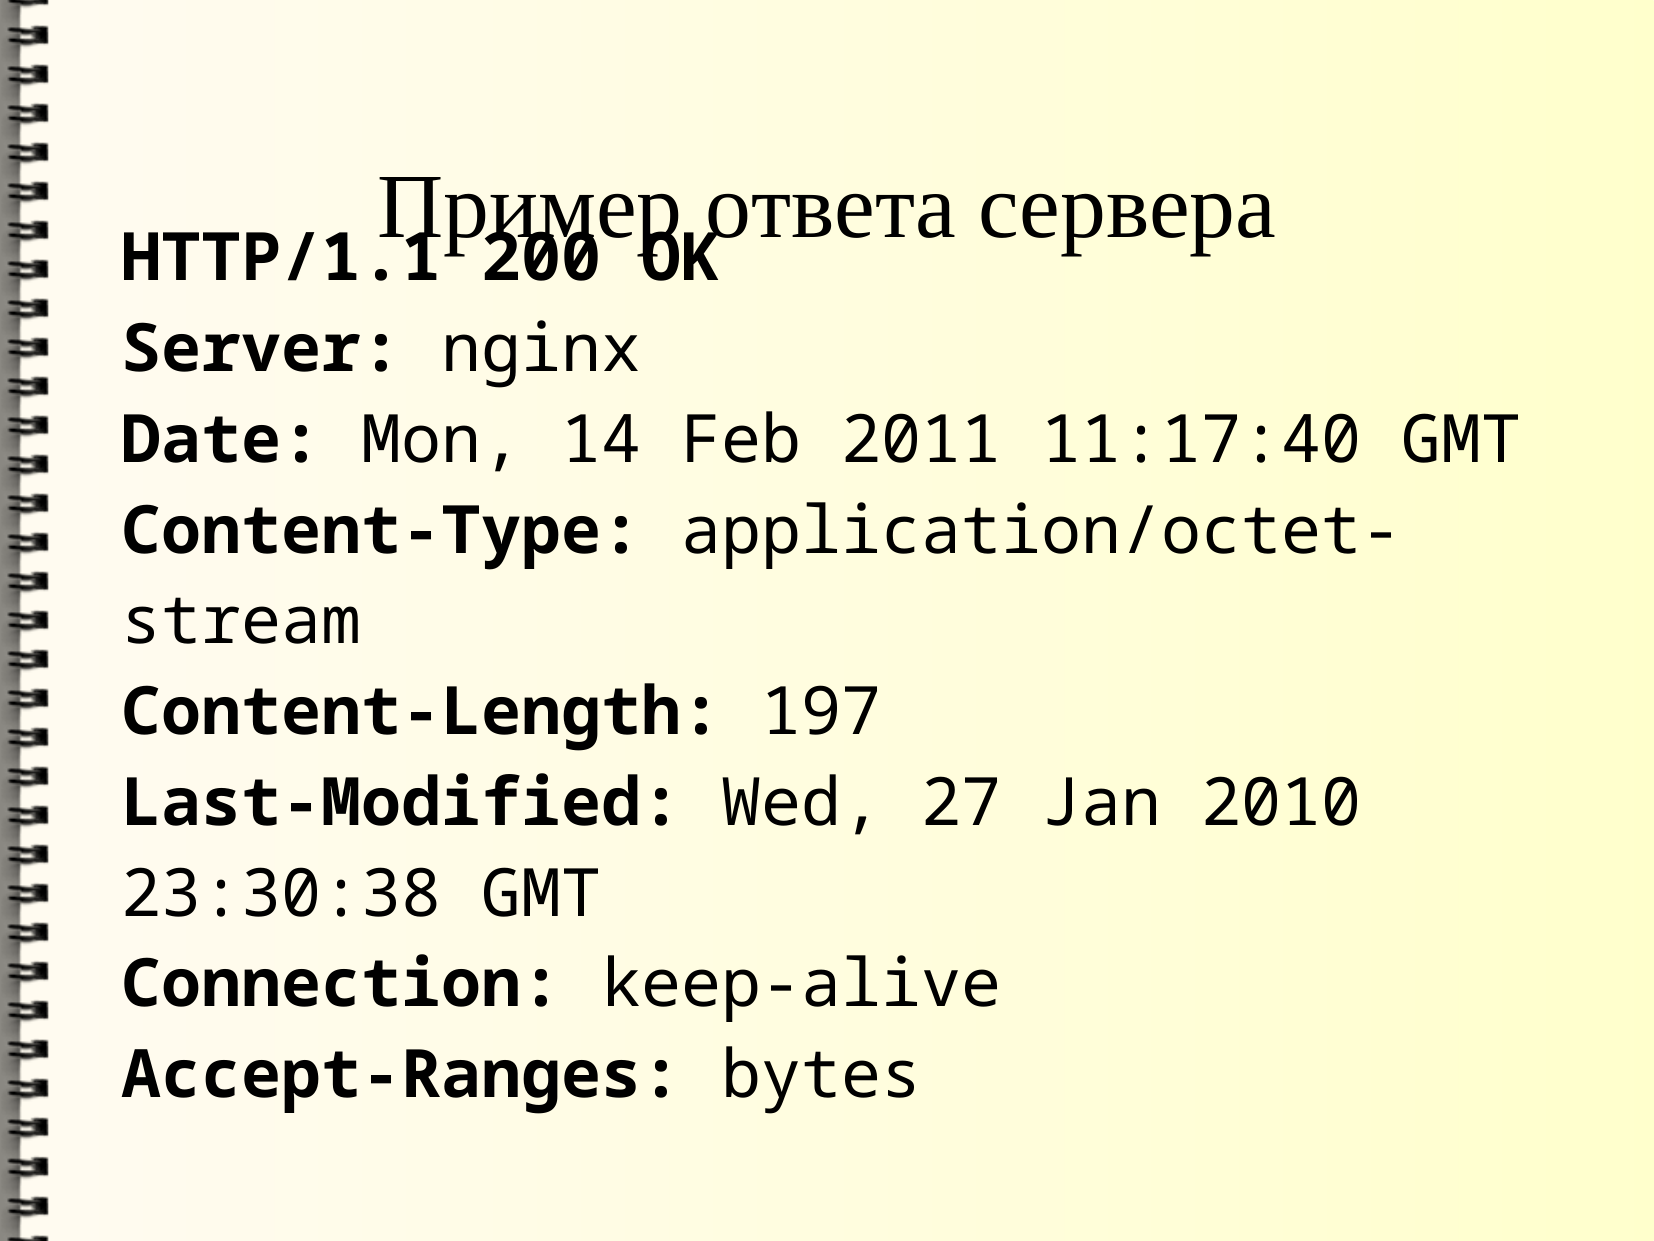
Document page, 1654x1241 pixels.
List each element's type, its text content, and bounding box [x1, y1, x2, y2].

picture [0, 0, 1654, 1241]
subtitle HTTP/1.1 200 OK Server: nginx Date: Mon, 14 Feb 2011 11:17:40 GMT Content-Type: application/octet-stream Content-Length: 197 Last-Modified: Wed, 27 Jan 2010 23:30:38 GMT Connection: keep-alive Accept-Ranges: bytes [121, 305, 1534, 1203]
title Пример ответа сервера [121, 102, 1534, 305]
